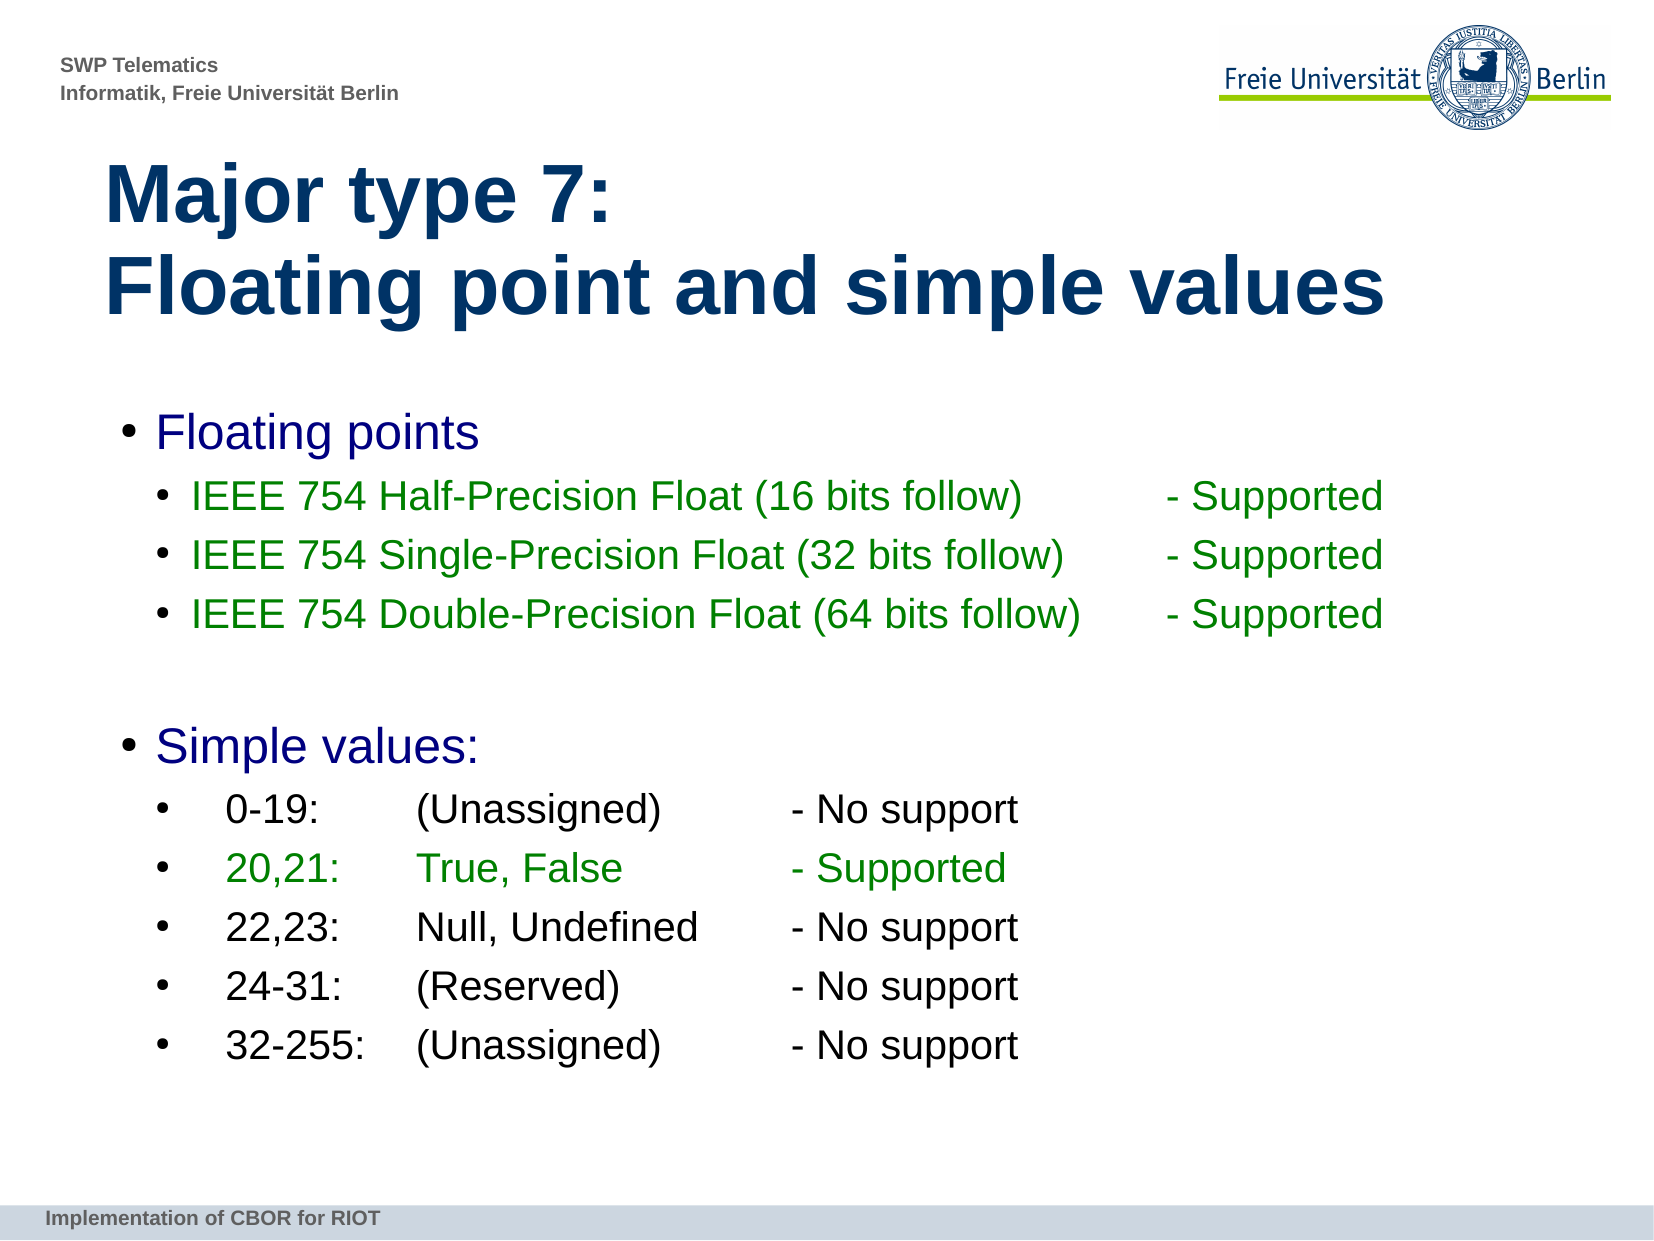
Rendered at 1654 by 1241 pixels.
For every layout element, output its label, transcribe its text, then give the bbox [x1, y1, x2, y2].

title Major type 7: Floating point and simple values [45, 147, 1609, 333]
picture [1219, 25, 1611, 130]
list Floating points IEEE 754 Half-Precision Float (16 bits follow) - Supported IEEE 754 Single-Precision Float (32 bits follow) - Supported IEEE 754 Double-Precision Float (64 bits follow) - Supported Simple values: 0-19: (Unassigned) - No support 20,21: True, False - Supported 22,23: Null, Undefined - No support 24-31: (Reserved) - No support 32-255: (Unassigned) - No support [120, 345, 1609, 1126]
